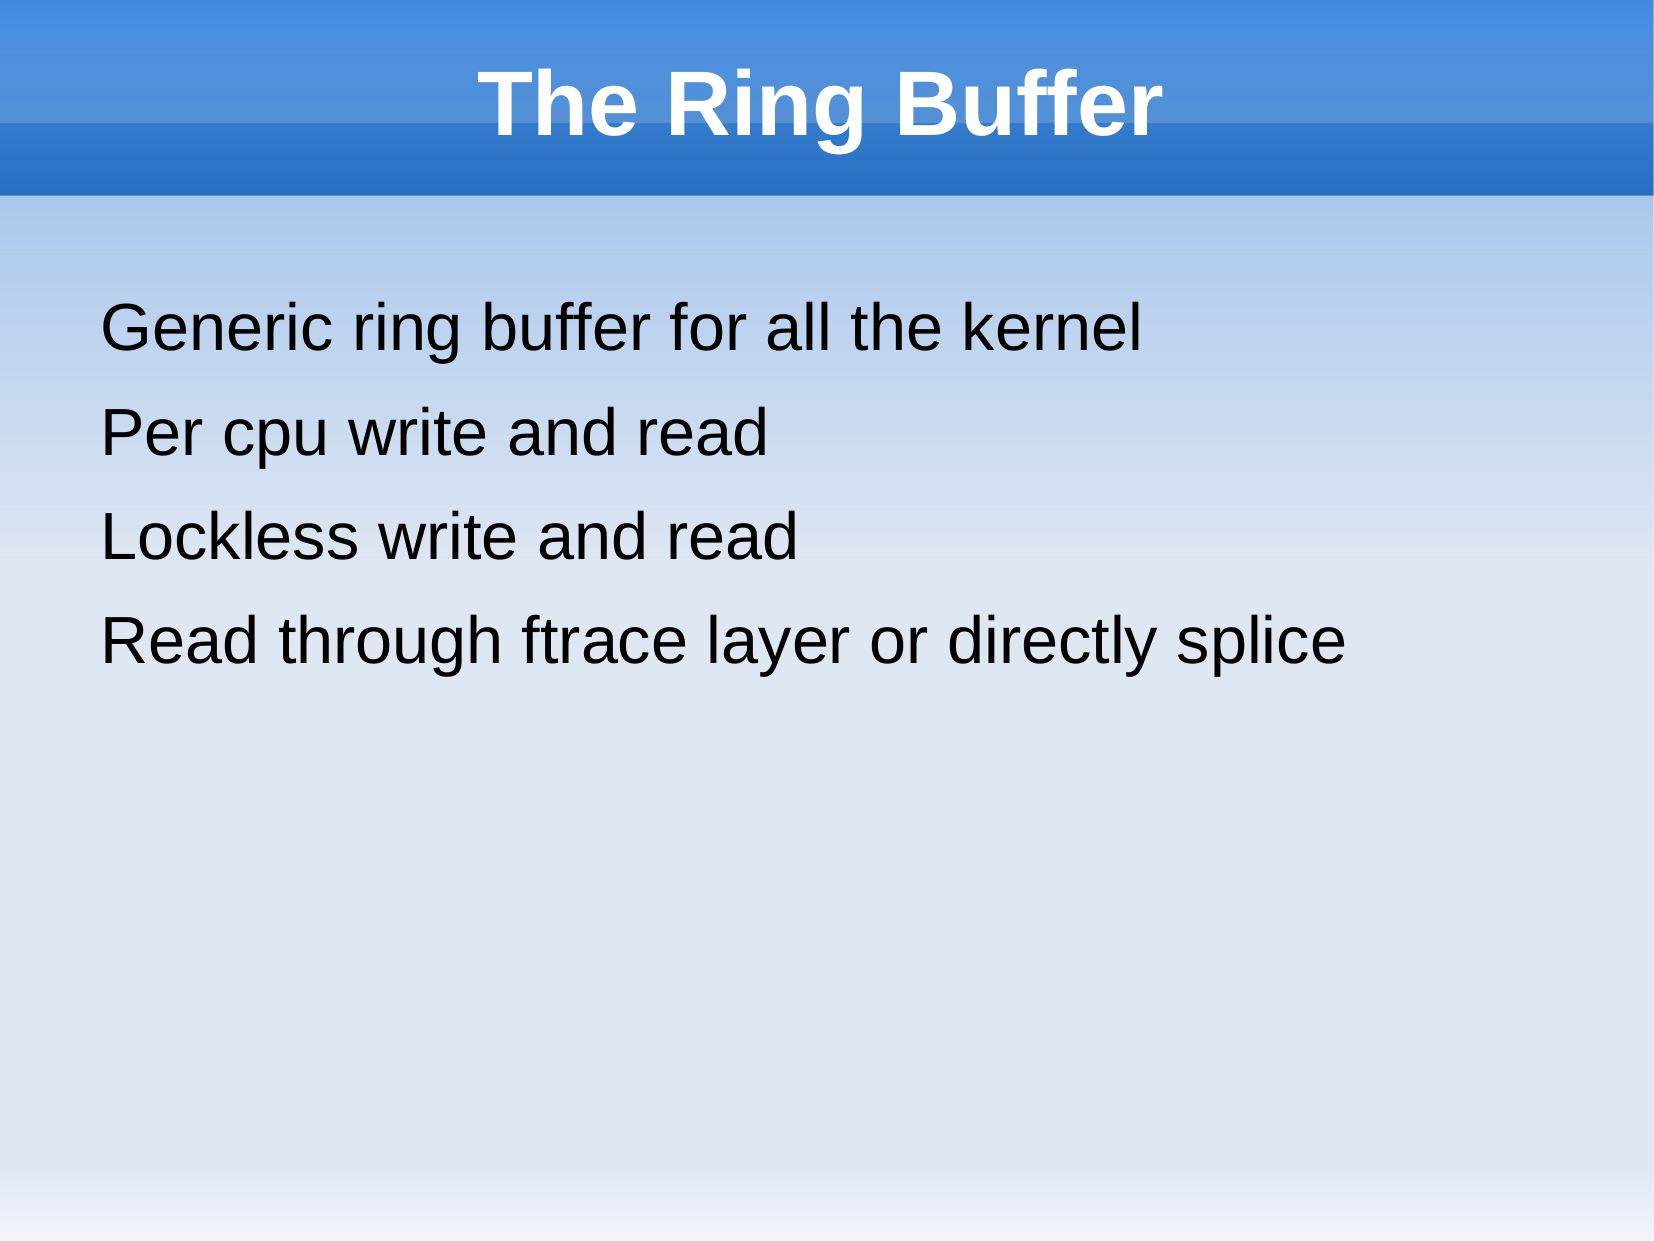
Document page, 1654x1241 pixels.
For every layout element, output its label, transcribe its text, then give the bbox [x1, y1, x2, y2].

list Generic ring buffer for all the kernel Per cpu write and read Lockless write and read Read through ftrace layer or directly splice [82, 290, 1571, 1094]
title The Ring Buffer [76, 7, 1565, 200]
picture [0, 0, 1654, 1241]
